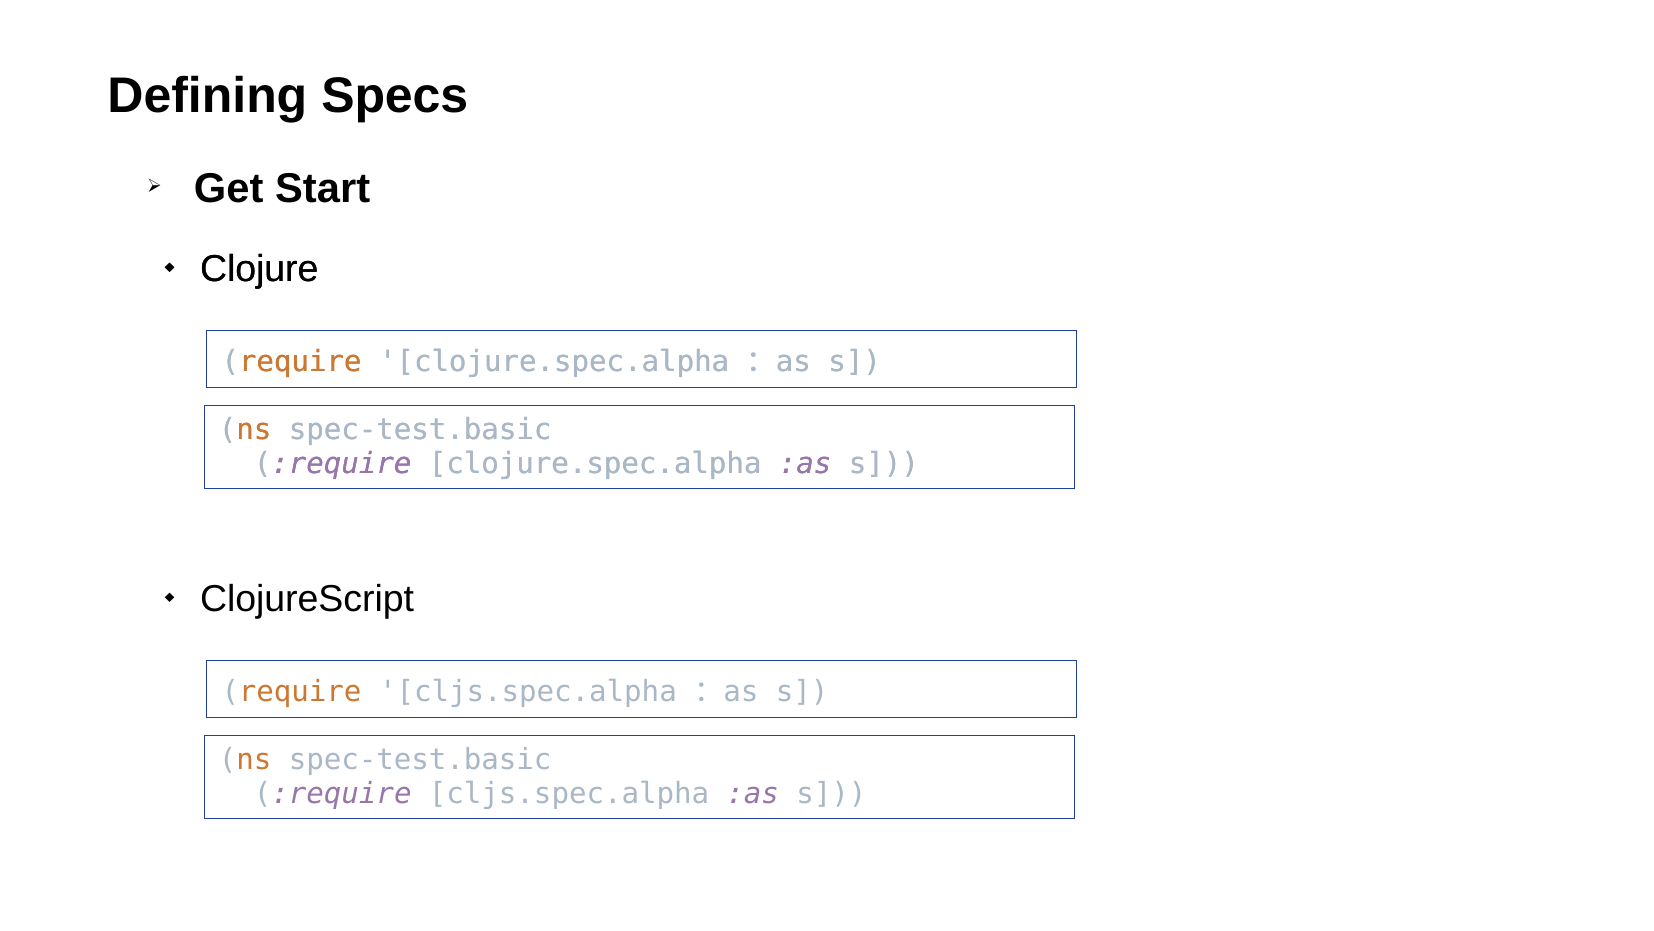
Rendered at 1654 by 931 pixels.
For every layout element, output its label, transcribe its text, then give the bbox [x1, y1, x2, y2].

text_box Get Start [132, 157, 733, 220]
text_box (require '[clojure.spec.alpha ：as s]) [206, 330, 1077, 381]
text_box Clojure [150, 240, 1036, 297]
text_box ClojureScript [150, 570, 1036, 627]
text_box Defining Specs [92, 60, 858, 131]
text_box (require '[cljs.spec.alpha ：as s]) [206, 660, 1077, 711]
text_box (ns spec-test.basic (:require [cljs.spec.alpha :as s])) [204, 735, 1075, 819]
text_box (ns spec-test.basic (:require [clojure.spec.alpha :as s])) [204, 405, 1075, 489]
